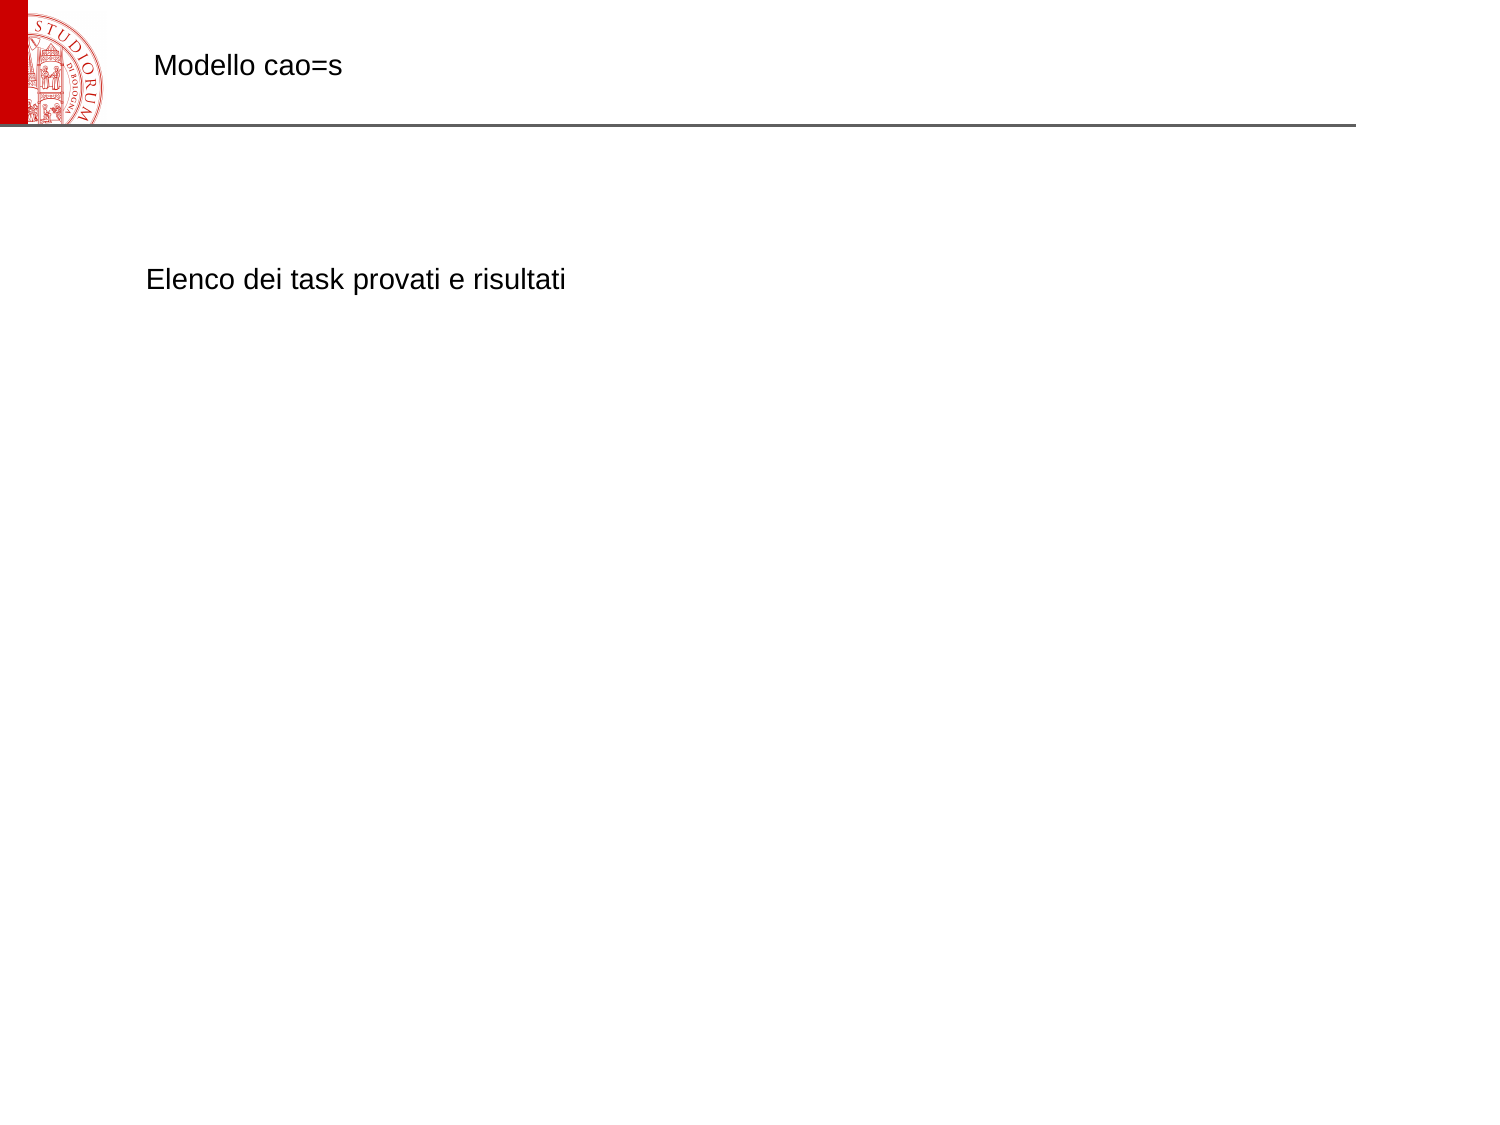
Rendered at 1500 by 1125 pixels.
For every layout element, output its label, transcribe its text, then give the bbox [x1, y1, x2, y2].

title Modello cao=s [153, 23, 1429, 107]
list Elenco dei task provati e risultati [75, 263, 1425, 1006]
picture [28, 11, 107, 124]
